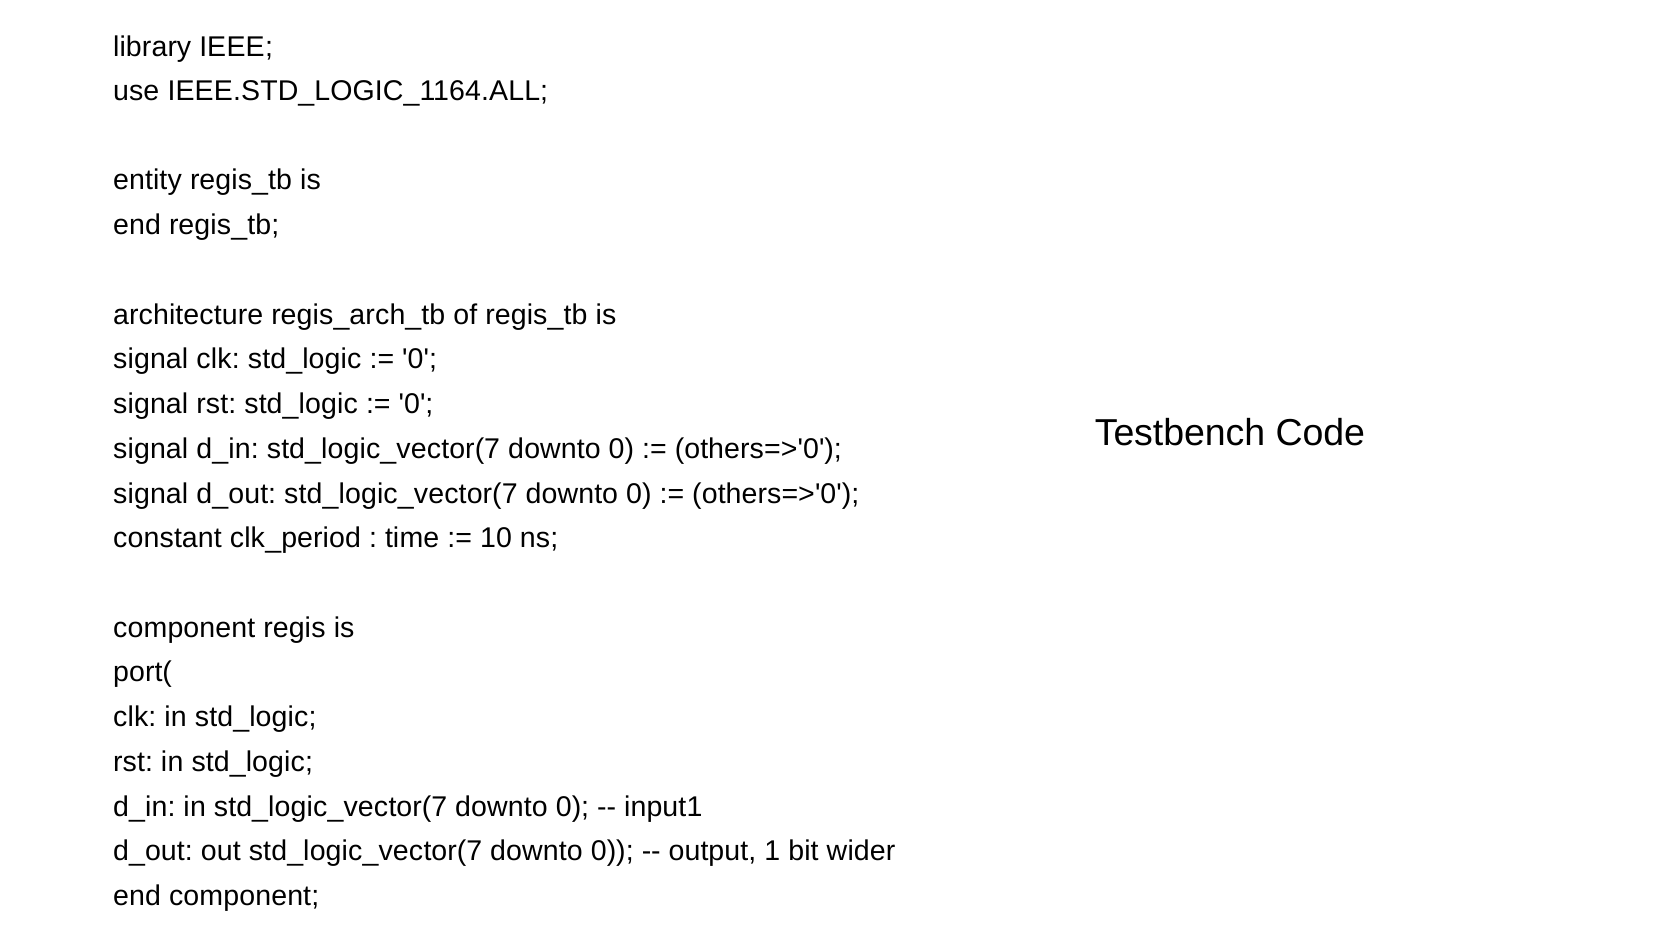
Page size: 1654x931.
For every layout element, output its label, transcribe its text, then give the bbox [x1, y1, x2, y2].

list library IEEE; use IEEE.STD_LOGIC_1164.ALL; entity regis_tb is end regis_tb; architecture regis_arch_tb of regis_tb is signal clk: std_logic := '0'; signal rst: std_logic := '0'; signal d_in: std_logic_vector(7 downto 0) := (others=>'0'); signal d_out: std_logic_vector(7 downto 0) := (others=>'0'); constant clk_period : time := 10 ns; component regis is port( clk: in std_logic; rst: in std_logic; d_in: in std_logic_vector(7 downto 0); -- input1 d_out: out std_logic_vector(7 downto 0)); -- output, 1 bit wider end component; [82, 30, 1571, 931]
text_box Testbench Code [1080, 404, 1380, 462]
